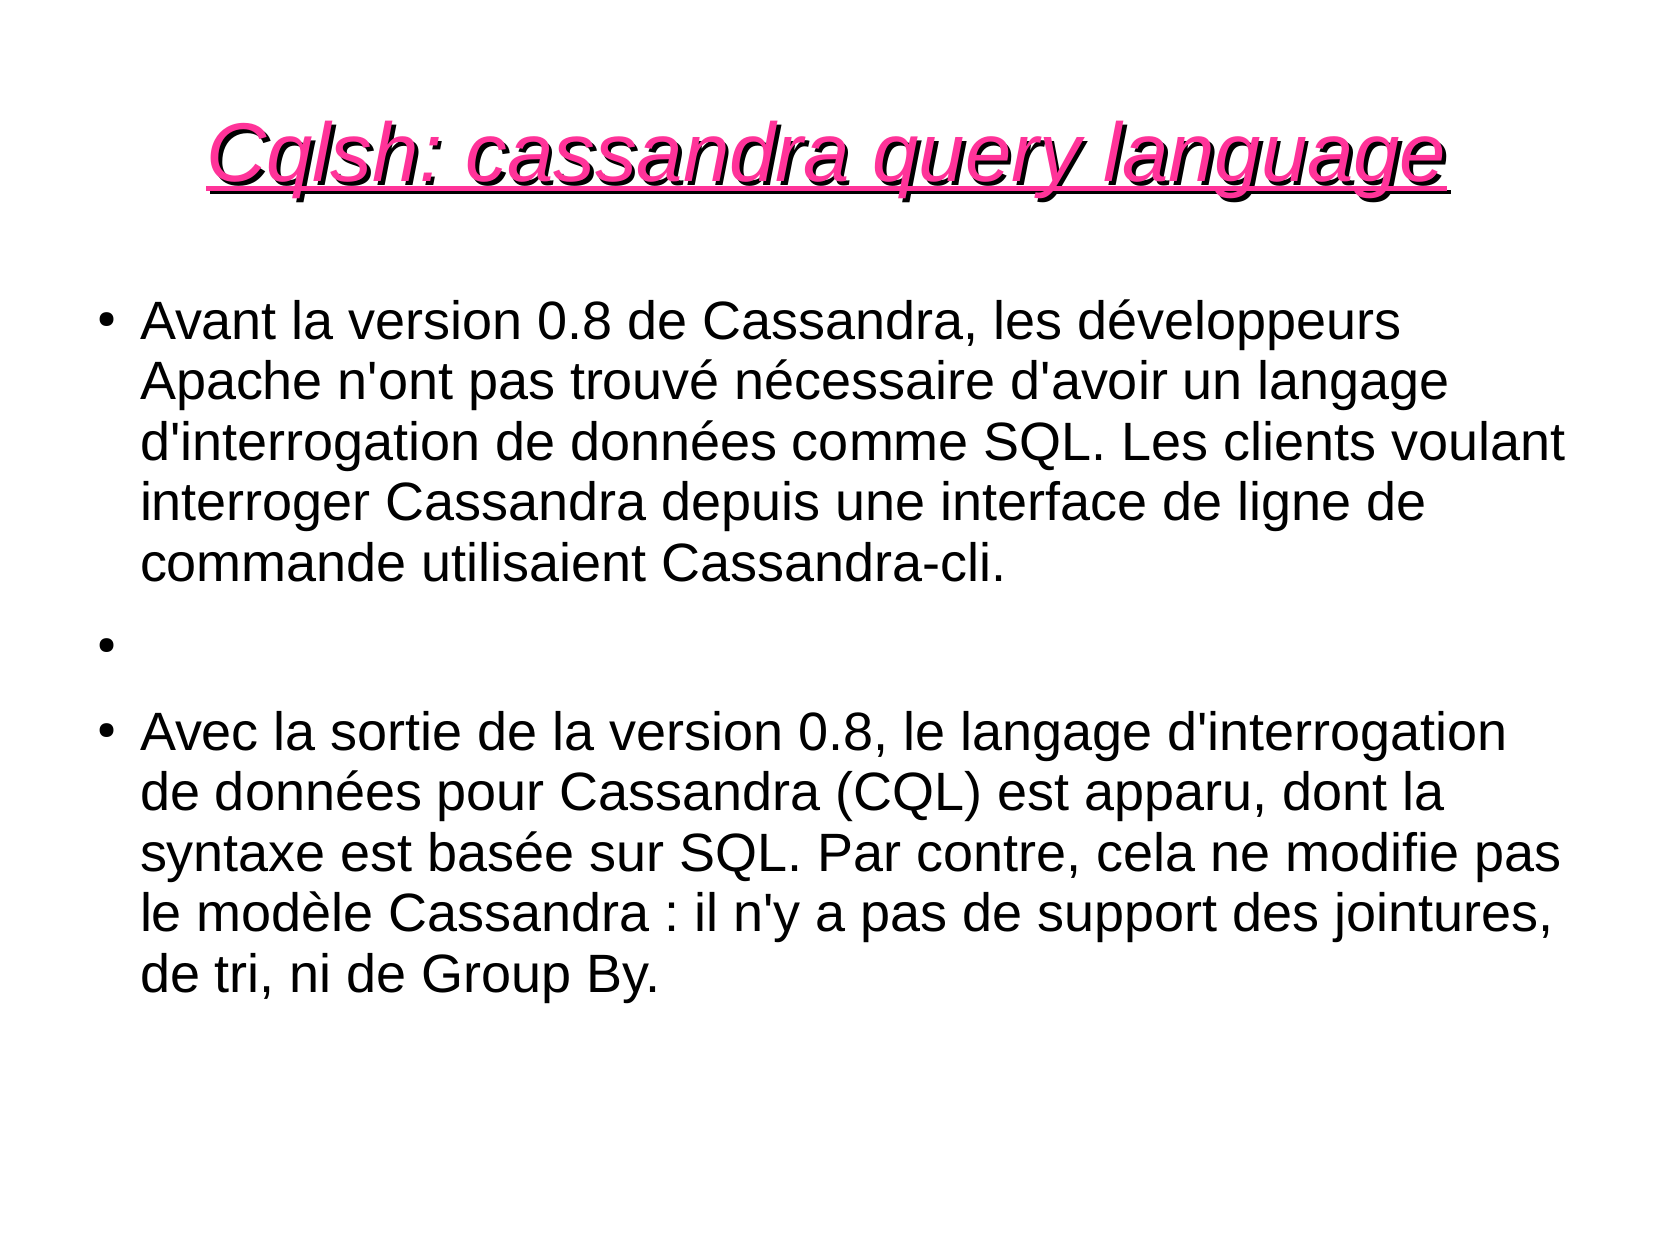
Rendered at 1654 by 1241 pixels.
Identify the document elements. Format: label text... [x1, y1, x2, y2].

list Avant la version 0.8 de Cassandra, les développeurs Apache n'ont pas trouvé nécessaire d'avoir un langage d'interrogation de données comme SQL. Les clients voulant interroger Cassandra depuis une interface de ligne de commande utilisaient Cassandra-cli. Avec la sortie de la version 0.8, le langage d'interrogation de données pour Cassandra (CQL) est apparu, dont la syntaxe est basée sur SQL. Par contre, cela ne modifie pas le modèle Cassandra : il n'y a pas de support des jointures, de tri, ni de Group By. [82, 290, 1571, 1010]
title Cqlsh: cassandra query language [82, 49, 1571, 257]
